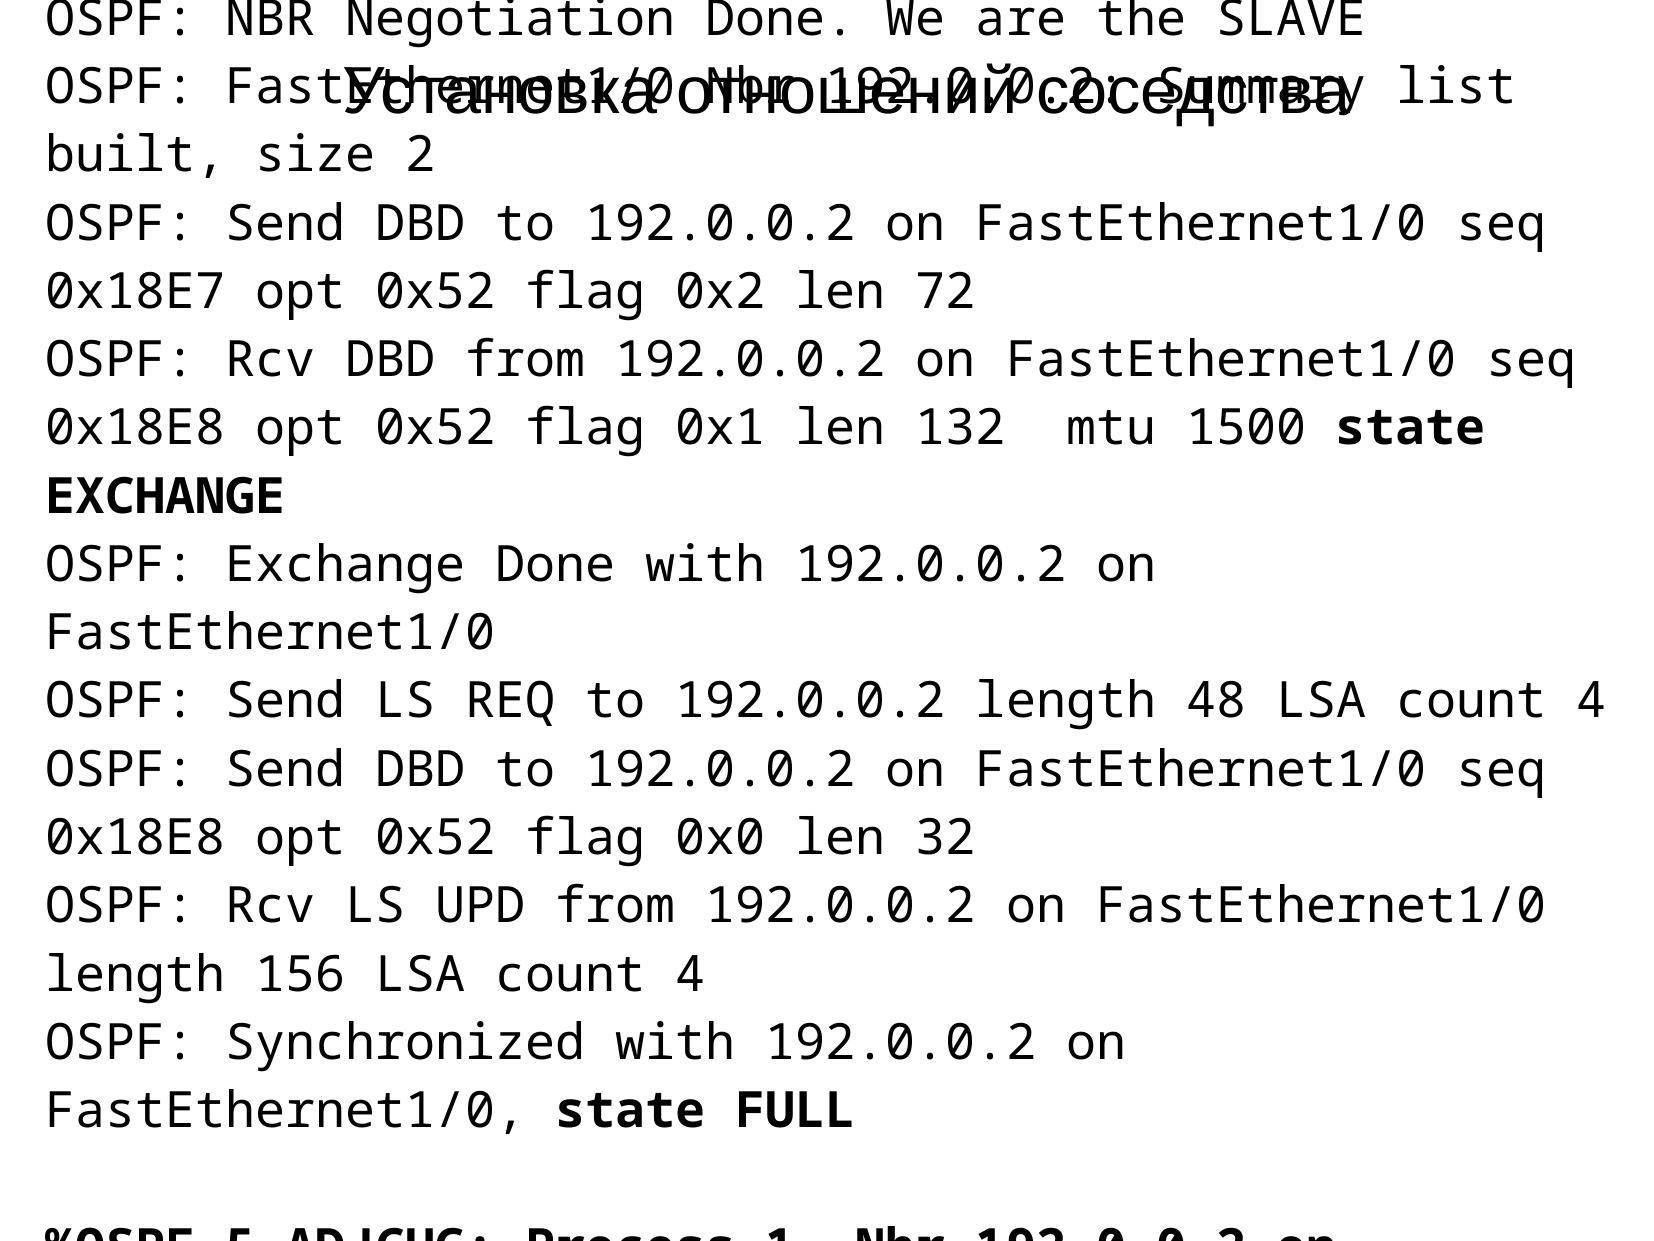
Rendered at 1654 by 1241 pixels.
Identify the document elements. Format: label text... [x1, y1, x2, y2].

text_box OSPF: NBR Negotiation Done. We are the SLAVE OSPF: FastEthernet1/0 Nbr 192.0.0.2: Summary list built, size 2 OSPF: Send DBD to 192.0.0.2 on FastEthernet1/0 seq 0x18E7 opt 0x52 flag 0x2 len 72 OSPF: Rcv DBD from 192.0.0.2 on FastEthernet1/0 seq 0x18E8 opt 0x52 flag 0x1 len 132 mtu 1500 state EXCHANGE OSPF: Exchange Done with 192.0.0.2 on FastEthernet1/0 OSPF: Send LS REQ to 192.0.0.2 length 48 LSA count 4 OSPF: Send DBD to 192.0.0.2 on FastEthernet1/0 seq 0x18E8 opt 0x52 flag 0x0 len 32 OSPF: Rcv LS UPD from 192.0.0.2 on FastEthernet1/0 length 156 LSA count 4 OSPF: Synchronized with 192.0.0.2 on FastEthernet1/0, state FULL %OSPF-5-ADJCHG: Process 1, Nbr 192.0.0.2 on FastEthernet1/0 from LOADING to FULL, Loading Done [45, 164, 1613, 1165]
title Установка отношений соседства [82, 48, 1613, 133]
